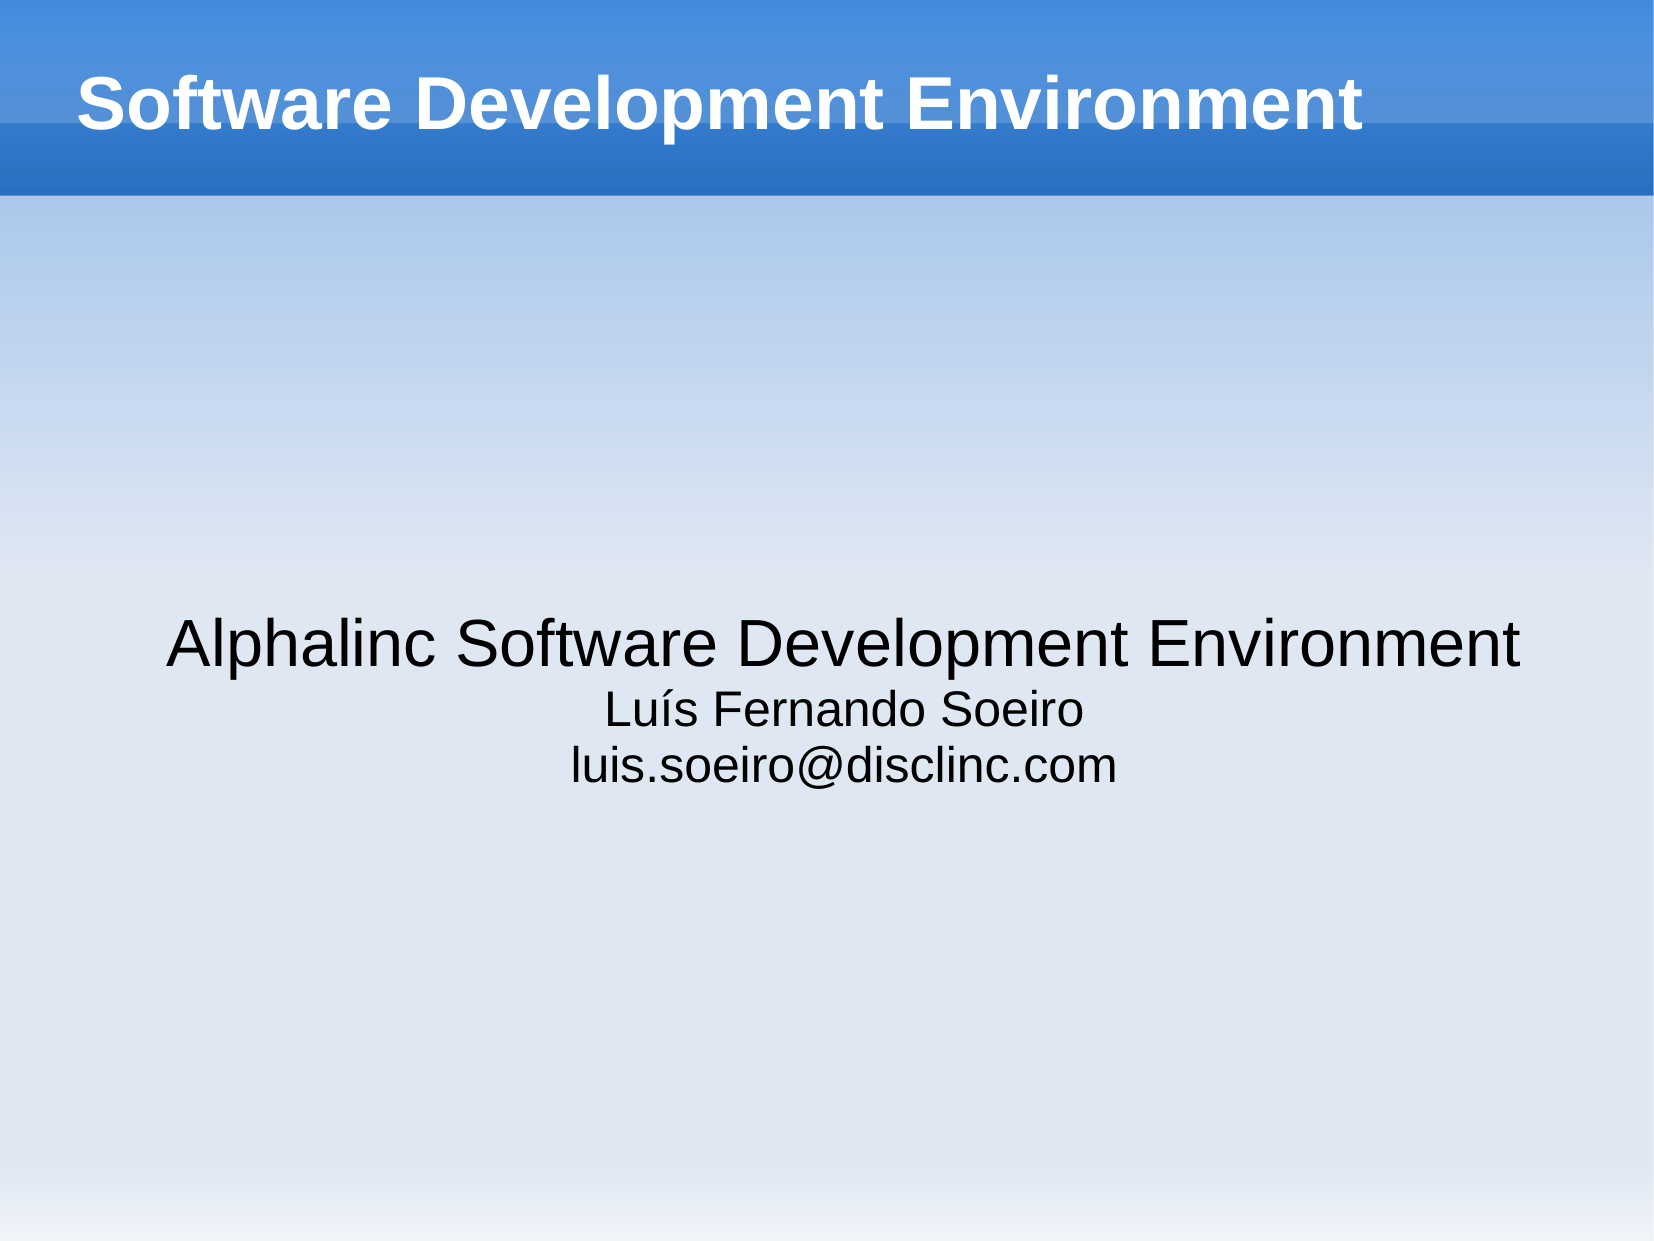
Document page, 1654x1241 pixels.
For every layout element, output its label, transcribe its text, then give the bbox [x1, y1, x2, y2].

picture [0, 0, 1654, 1241]
title Software Development Environment [76, 0, 1565, 208]
subtitle Alphalinc Software Development Environment Luís Fernando Soeiro luis.soeiro@disclinc.com [82, 290, 1571, 1109]
